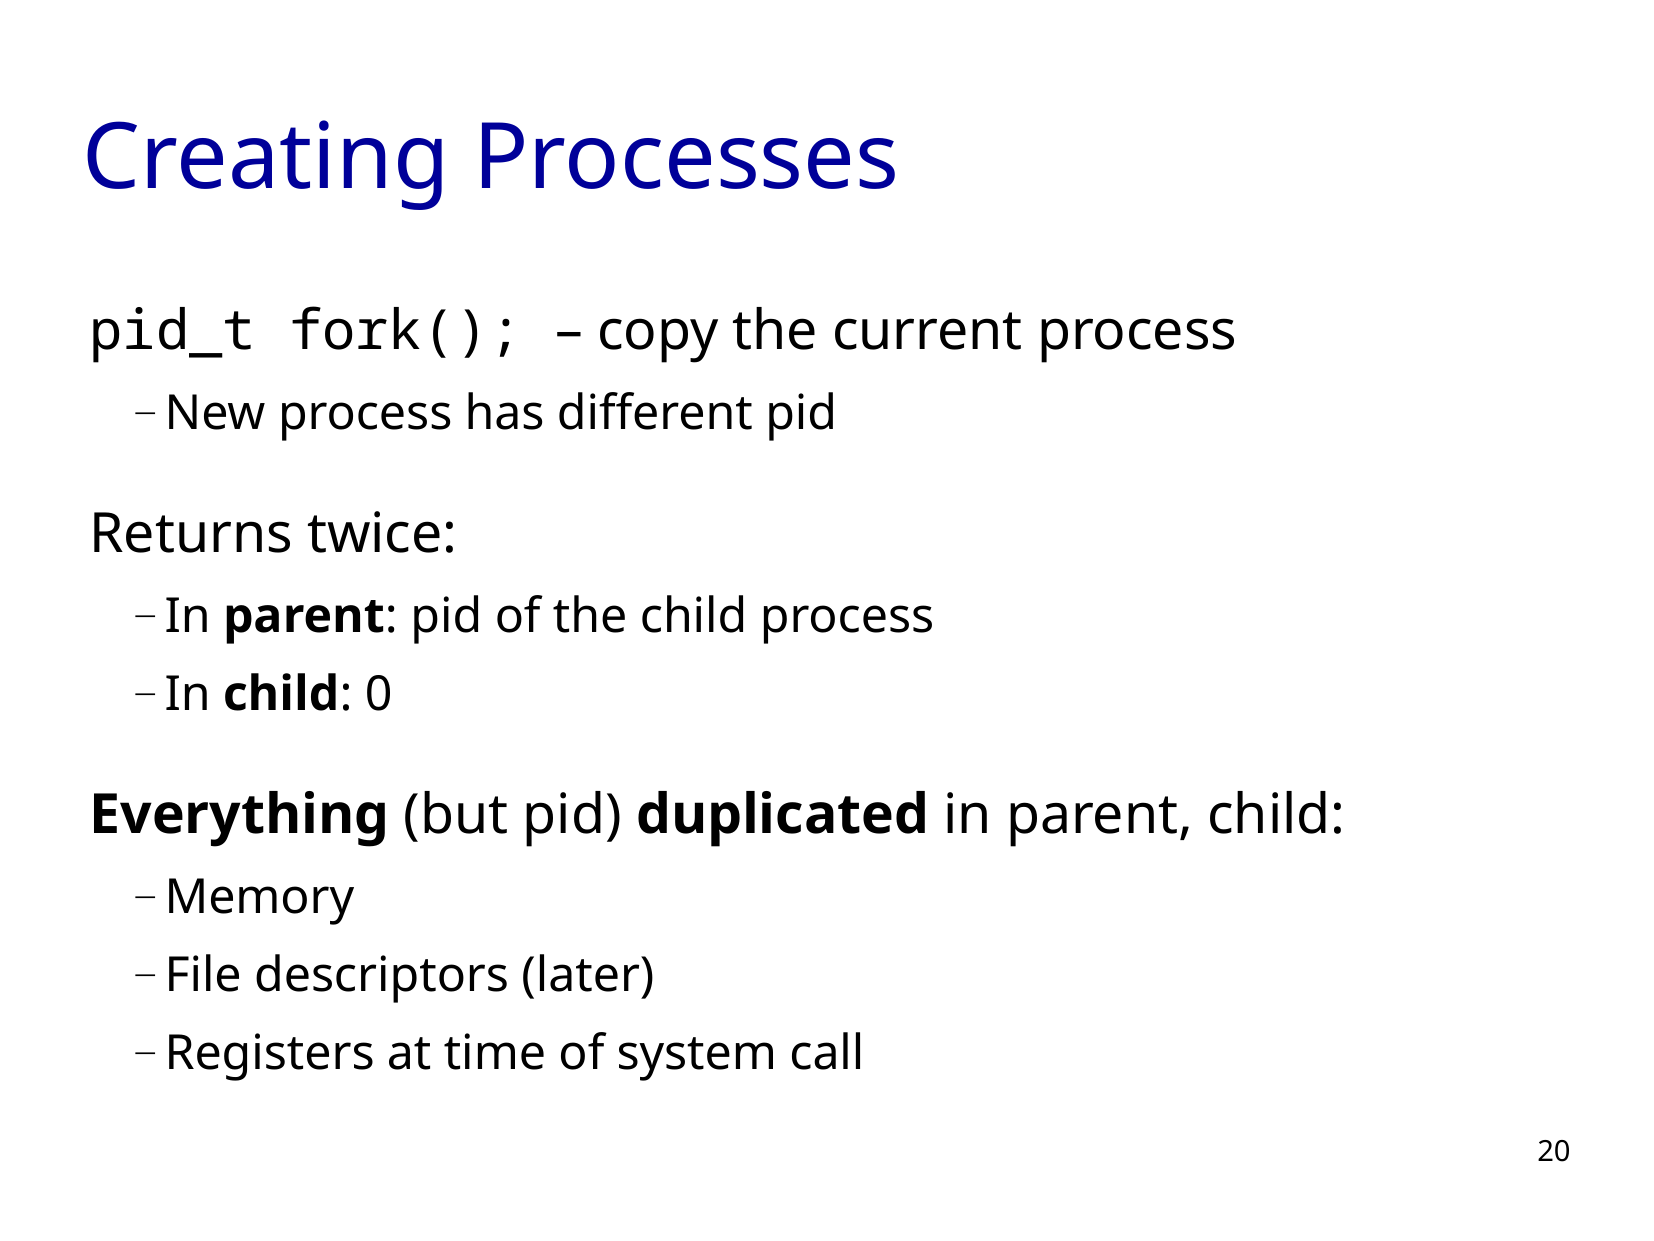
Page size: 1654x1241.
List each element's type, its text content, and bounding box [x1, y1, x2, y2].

list pid_t fork(); – copy the current process New process has different pid Returns twice: In parent: pid of the child process In child: 0 Everything (but pid) duplicated in parent, child: Memory File descriptors (later) Registers at time of system call [60, 290, 1571, 1096]
title Creating Processes [82, 49, 1571, 257]
